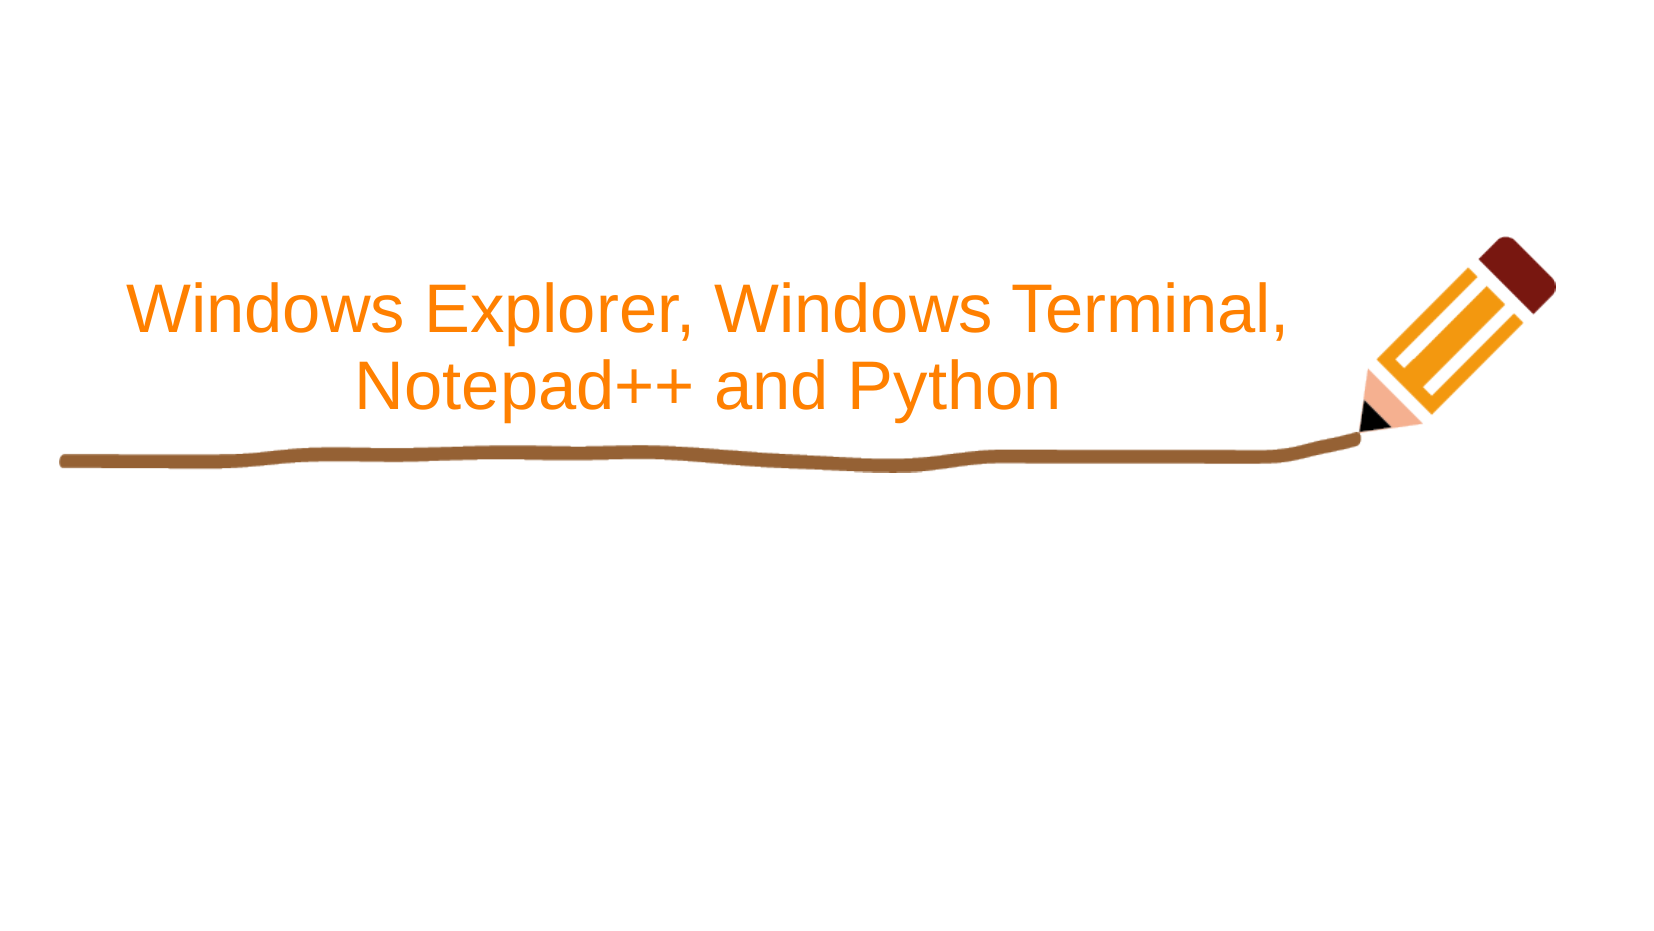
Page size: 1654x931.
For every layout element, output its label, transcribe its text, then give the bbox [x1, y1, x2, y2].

picture [59, 236, 1556, 473]
title Windows Explorer, Windows Terminal, Notepad++ and Python [88, 265, 1329, 429]
